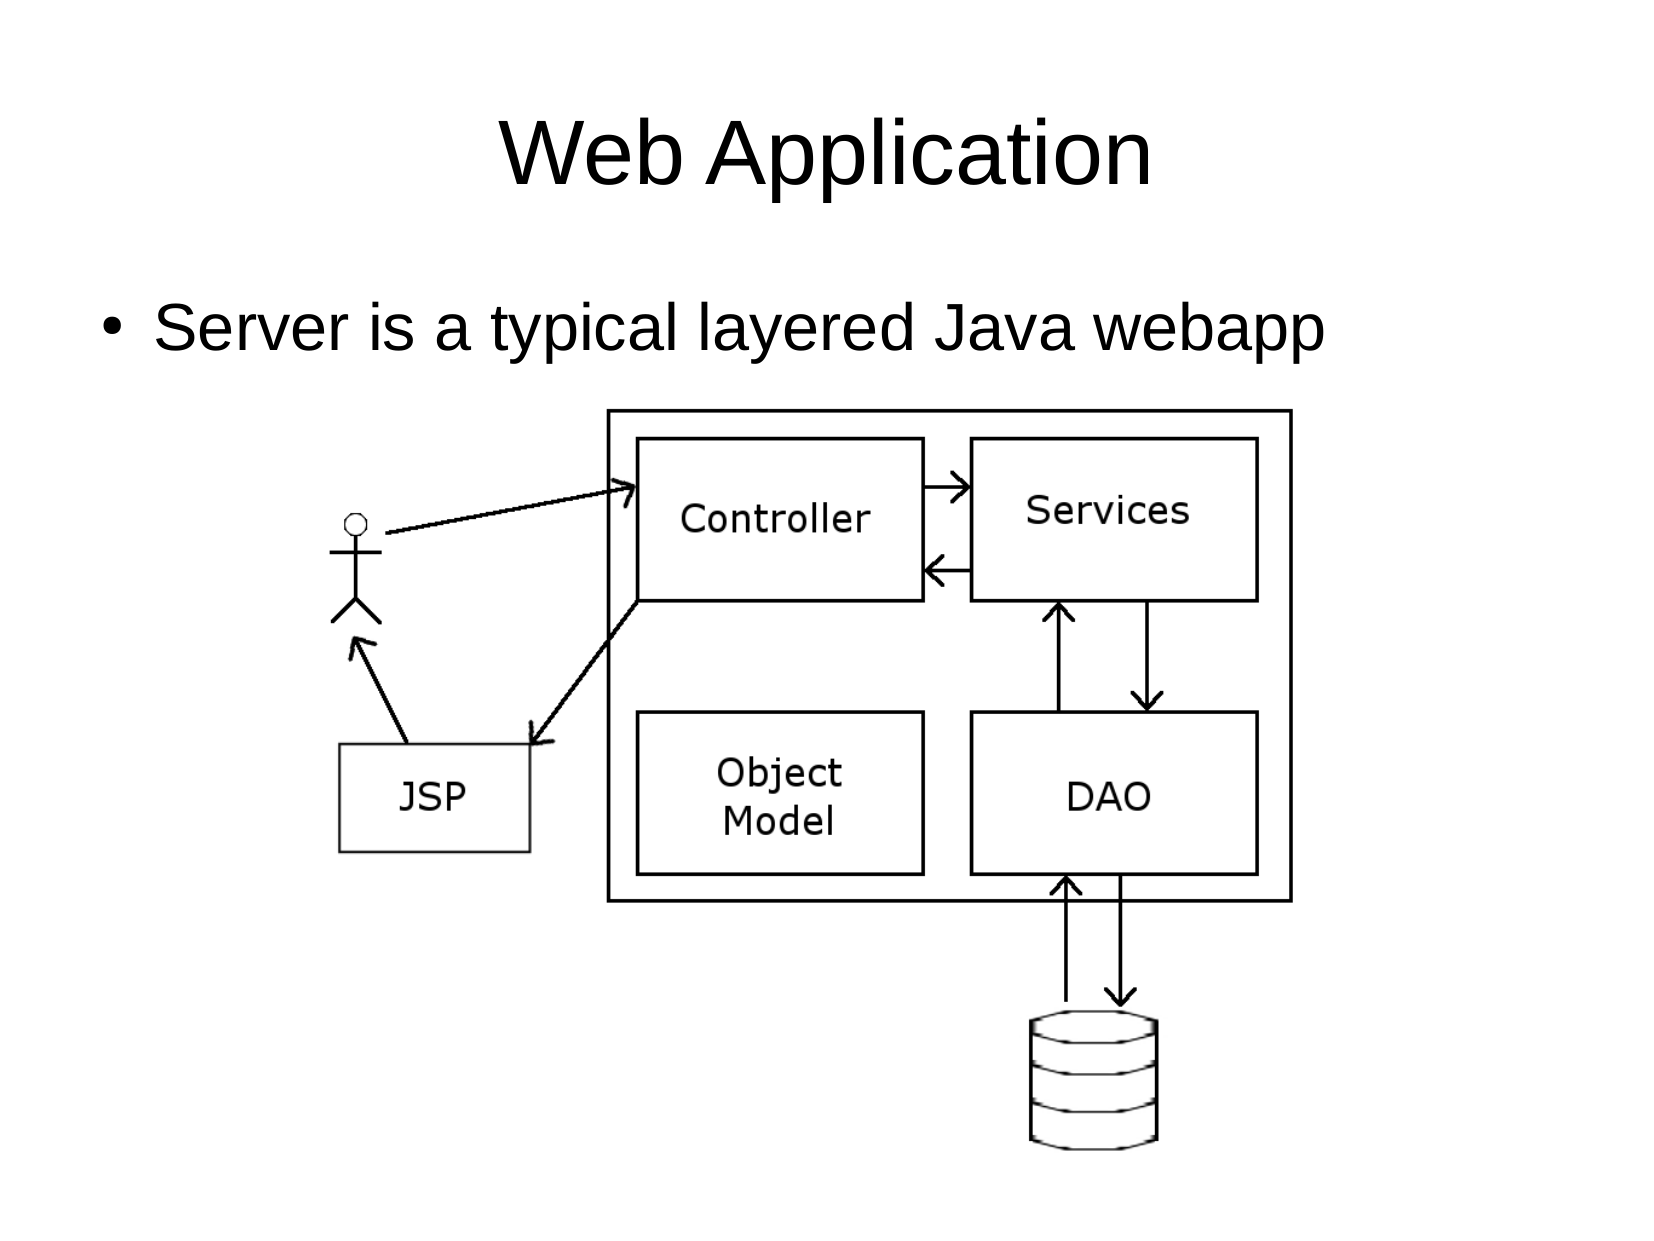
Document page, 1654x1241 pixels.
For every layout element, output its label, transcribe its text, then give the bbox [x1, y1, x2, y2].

picture [262, 374, 1351, 1221]
list Server is a typical layered Java webapp [82, 290, 1571, 413]
title Web Application [82, 56, 1571, 250]
